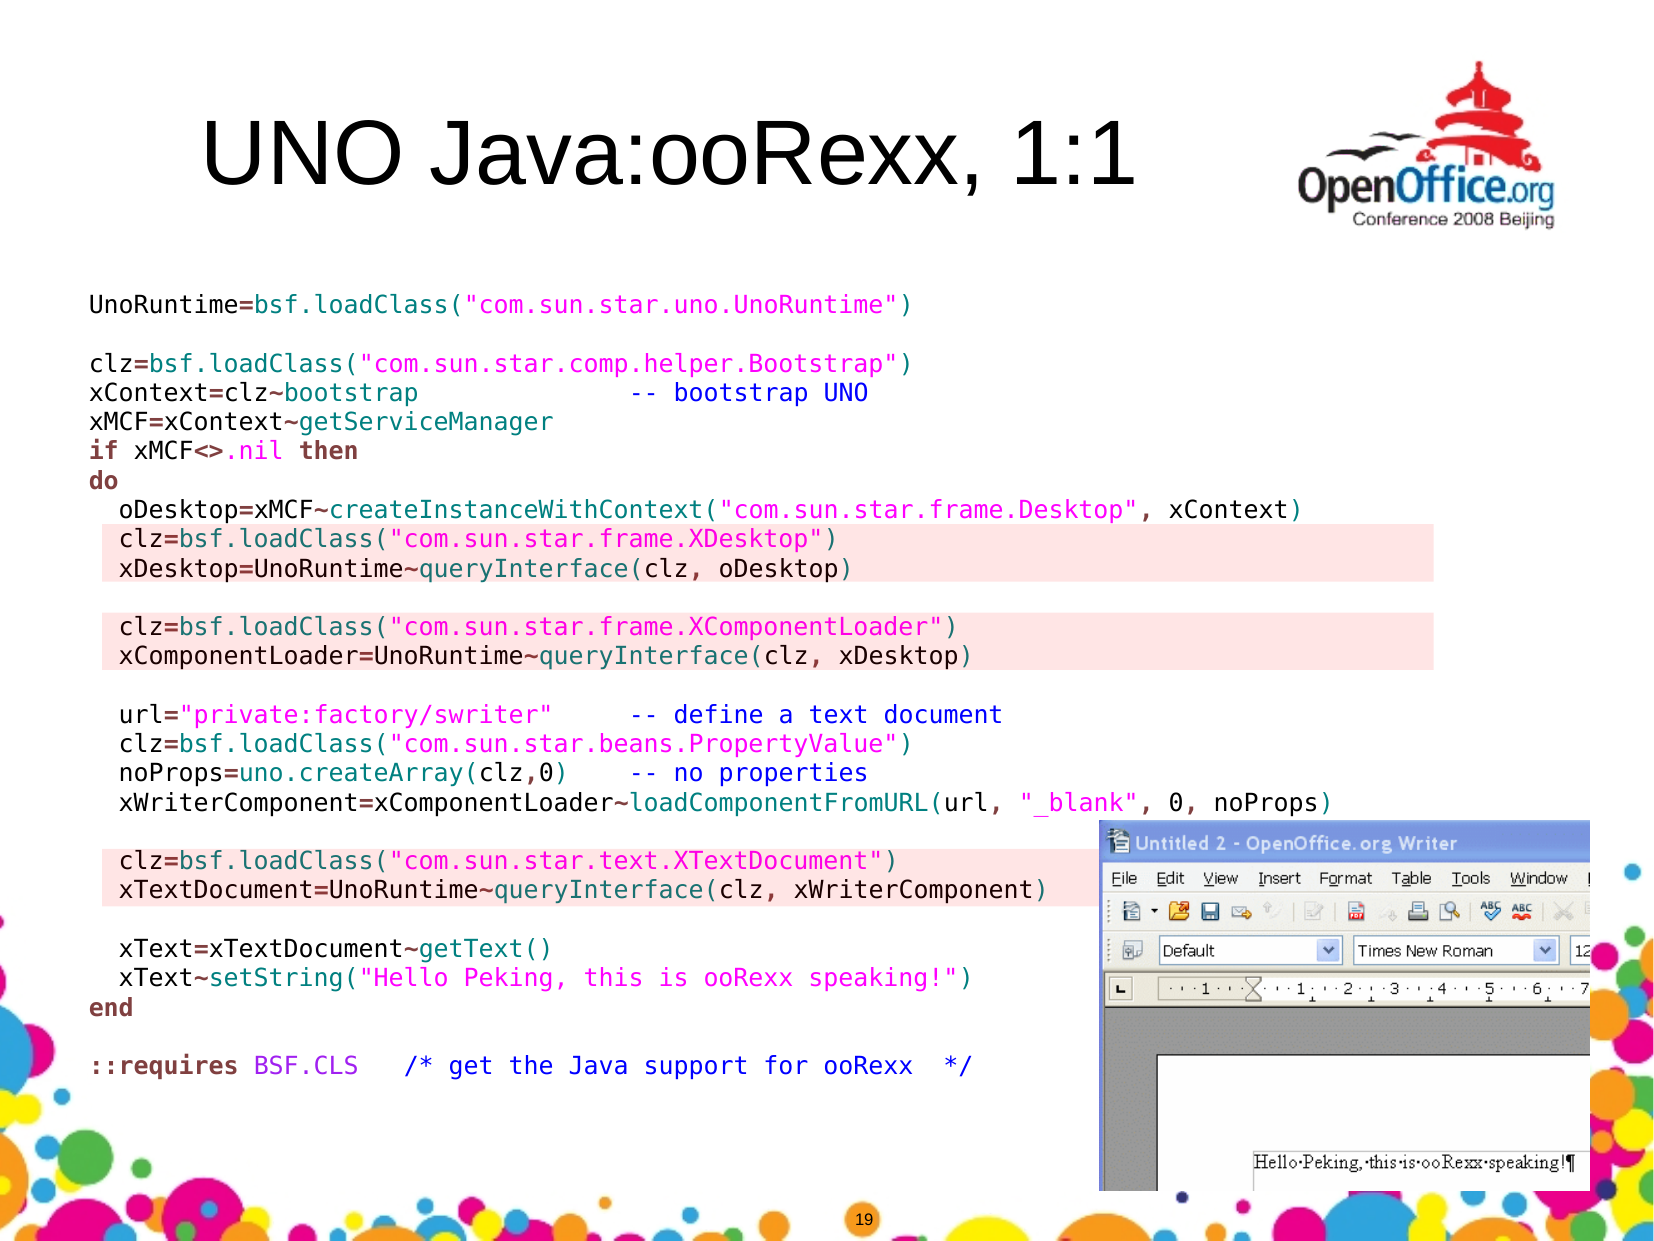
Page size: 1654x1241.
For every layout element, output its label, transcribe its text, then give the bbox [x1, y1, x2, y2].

picture [0, 810, 1654, 1241]
list UnoRuntime=bsf.loadClass("com.sun.star.uno.UnoRuntime") clz=bsf.loadClass("com.sun.star.comp.helper.Bootstrap") xContext=clz~bootstrap -- bootstrap UNO xMCF=xContext~getServiceManager if xMCF<>.nil then do oDesktop=xMCF~createInstanceWithContext("com.sun.star.frame.Desktop", xContext) clz=bsf.loadClass("com.sun.star.frame.XDesktop") xDesktop=UnoRuntime~queryInterface(clz, oDesktop) clz=bsf.loadClass("com.sun.star.frame.XComponentLoader") xComponentLoader=UnoRuntime~queryInterface(clz, xDesktop) url="private:factory/swriter" -- define a text document clz=bsf.loadClass("com.sun.star.beans.PropertyValue") noProps=uno.createArray(clz,0) -- no properties xWriterComponent=xComponentLoader~loadComponentFromURL(url, "_blank", 0, noProps) clz=bsf.loadClass("com.sun.star.text.XTextDocument") xTextDocument=UnoRuntime~queryInterface(clz, xWriterComponent) xText=xTextDocument~getText() xText~setString("Hello Peking, this is ooRexx speaking!") end ::requires BSF.CLS /* get the Java support for ooRexx */ [88, 290, 1577, 1094]
text_box [102, 848, 1099, 907]
title UNO Java:ooRexx, 1:1 [82, 56, 1258, 250]
text_box [102, 612, 1434, 670]
text_box [102, 524, 1434, 582]
picture [1285, 51, 1569, 250]
